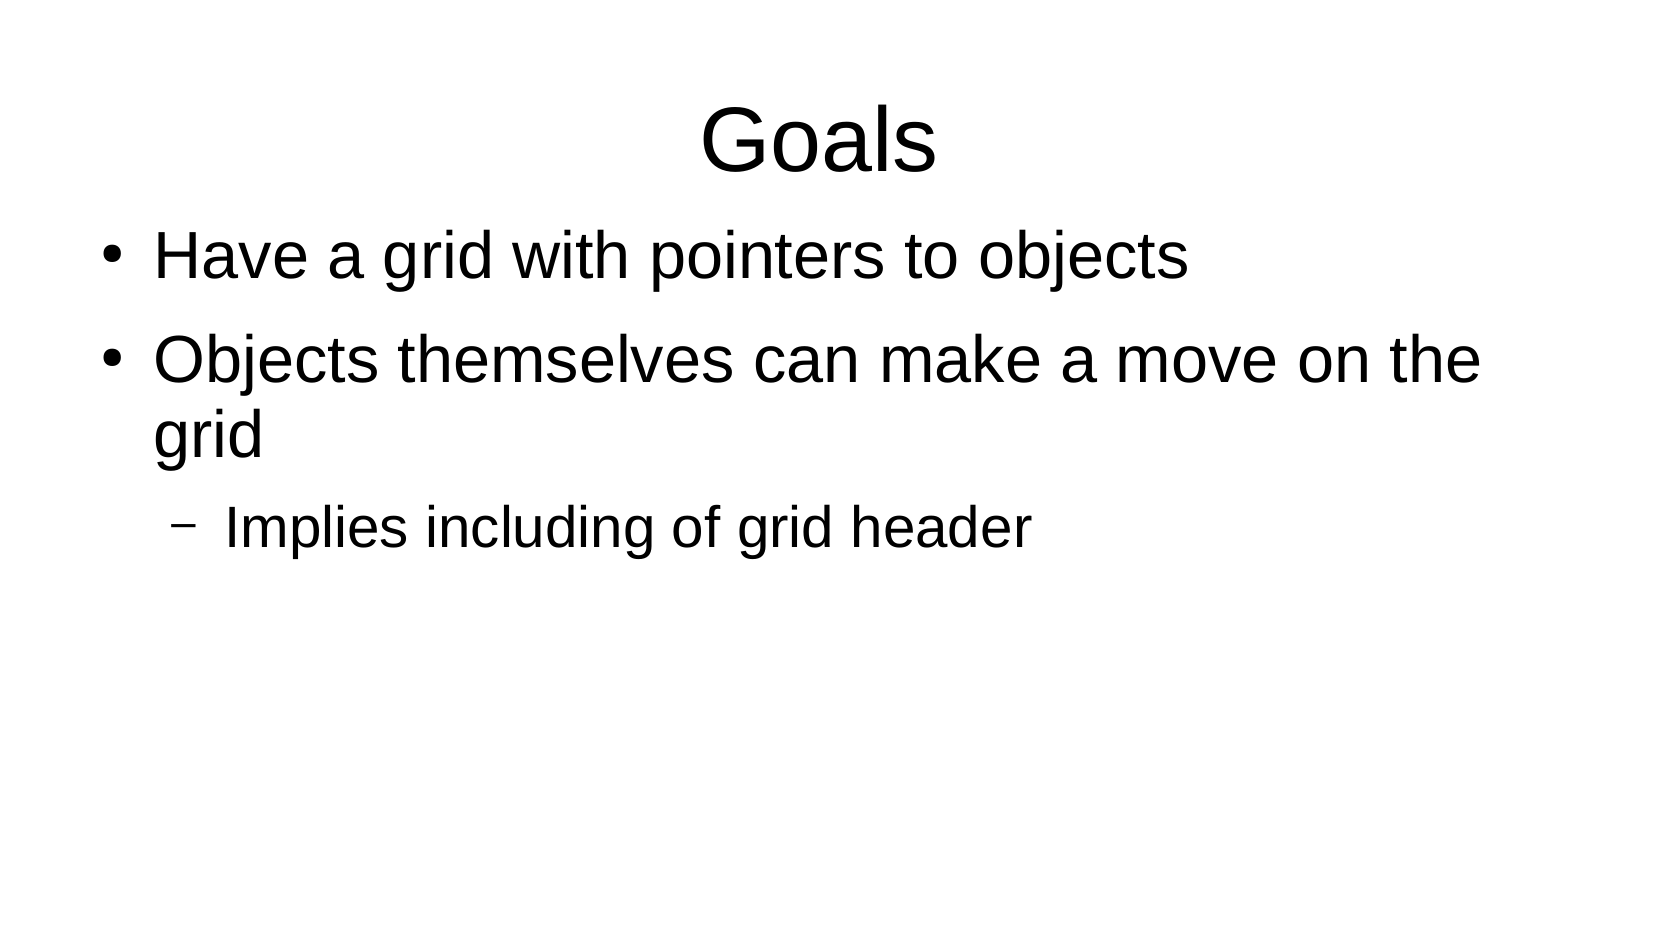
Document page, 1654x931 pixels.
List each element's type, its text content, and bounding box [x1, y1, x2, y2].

list Have a grid with pointers to objects Objects themselves can make a move on the grid Implies including of grid header [82, 217, 1571, 758]
title Goals [75, 62, 1564, 218]
